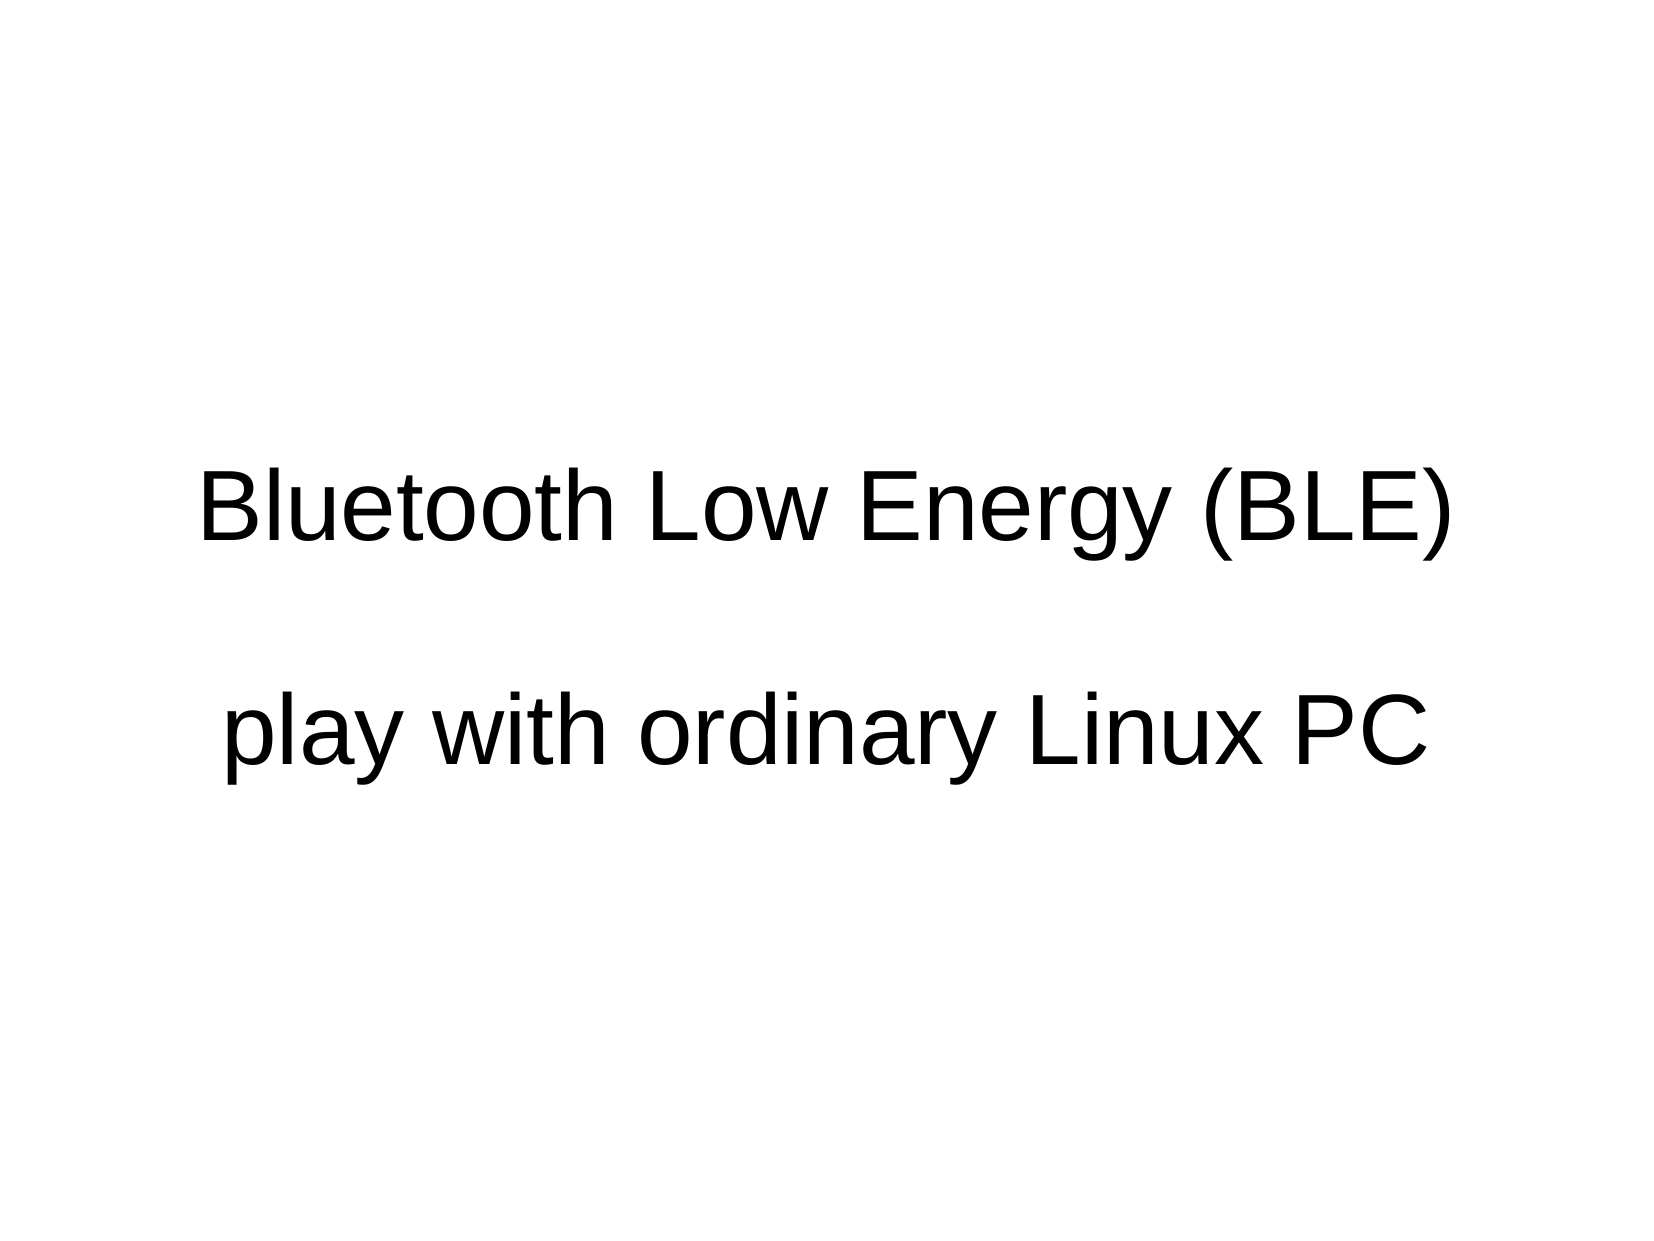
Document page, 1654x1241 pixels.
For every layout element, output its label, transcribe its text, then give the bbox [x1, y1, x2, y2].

subtitle Bluetooth Low Energy (BLE) play with ordinary Linux PC [82, 138, 1571, 1098]
